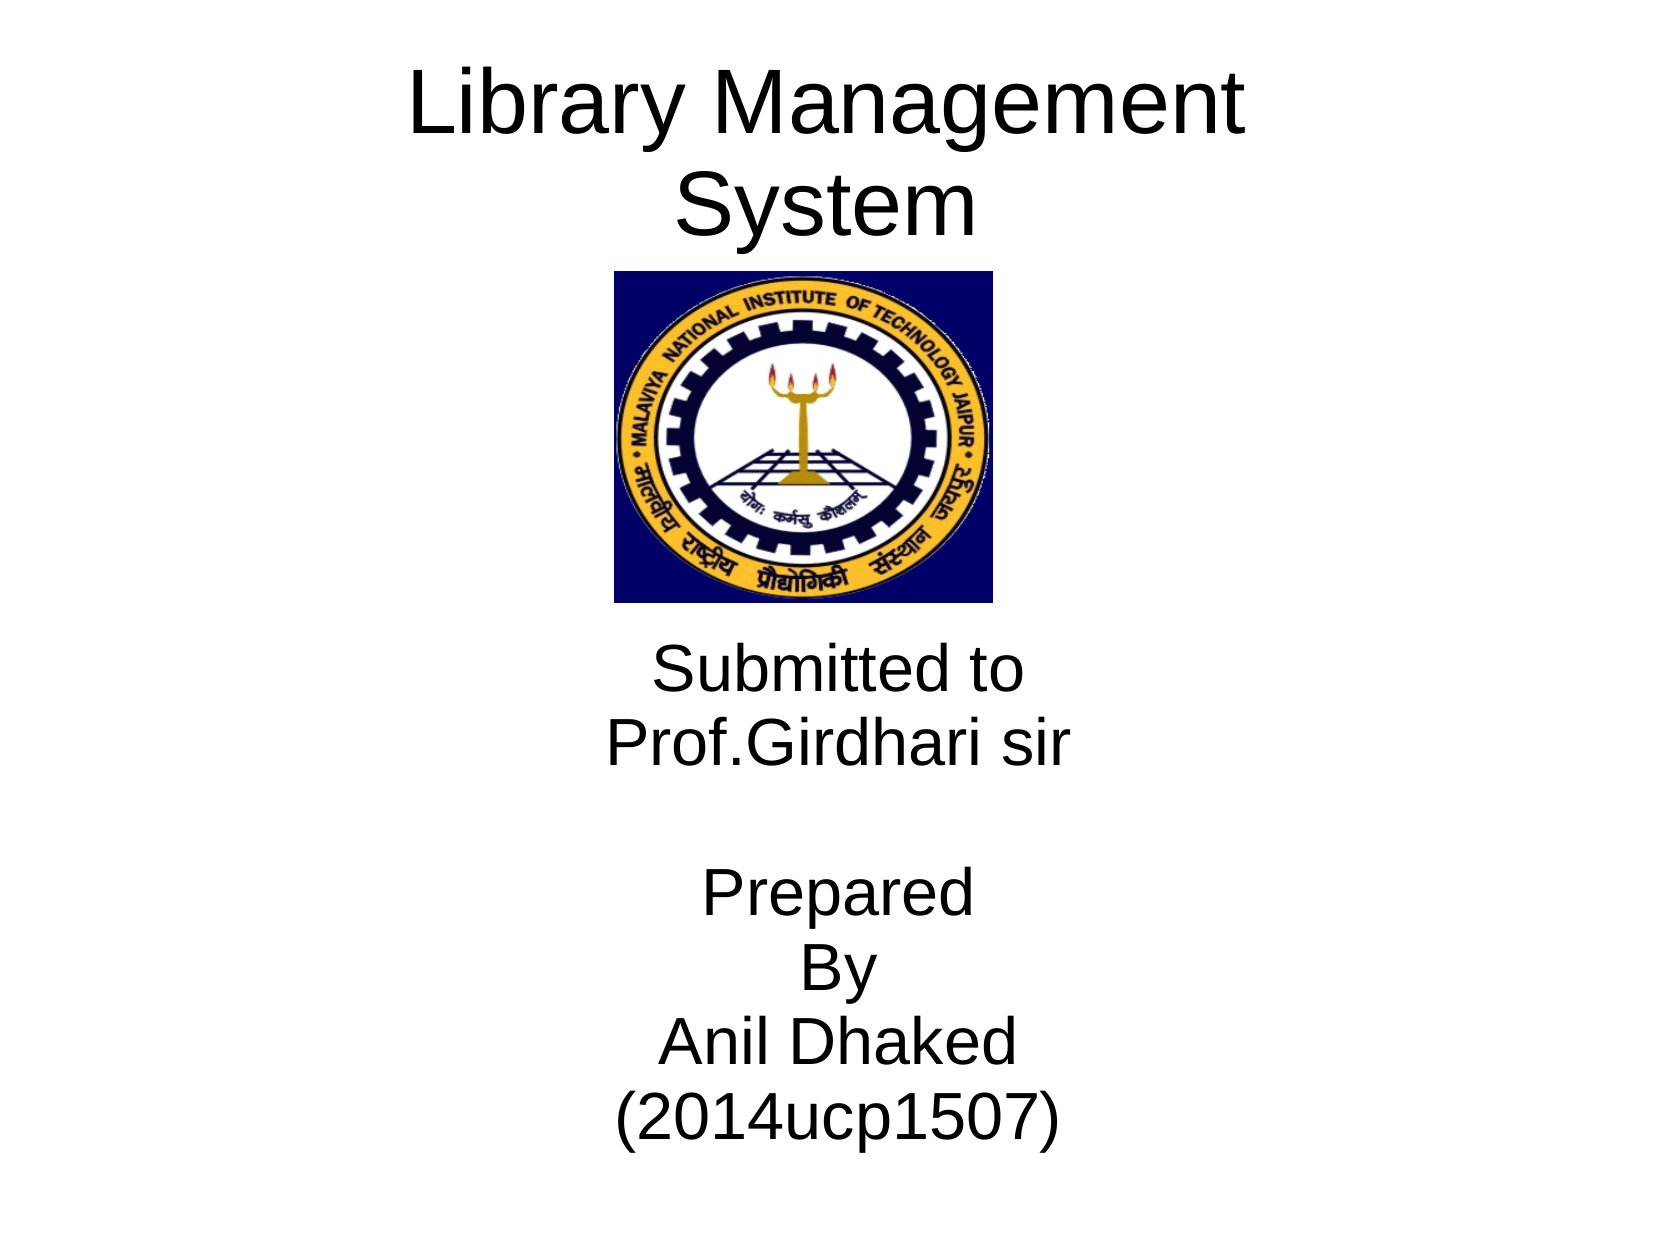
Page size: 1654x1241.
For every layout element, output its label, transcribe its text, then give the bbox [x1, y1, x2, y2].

picture [614, 271, 993, 603]
subtitle Submitted to Prof.Girdhari sir Prepared By Anil Dhaked (2014ucp1507) [94, 181, 1583, 1154]
title Library Management System [82, 49, 1571, 257]
